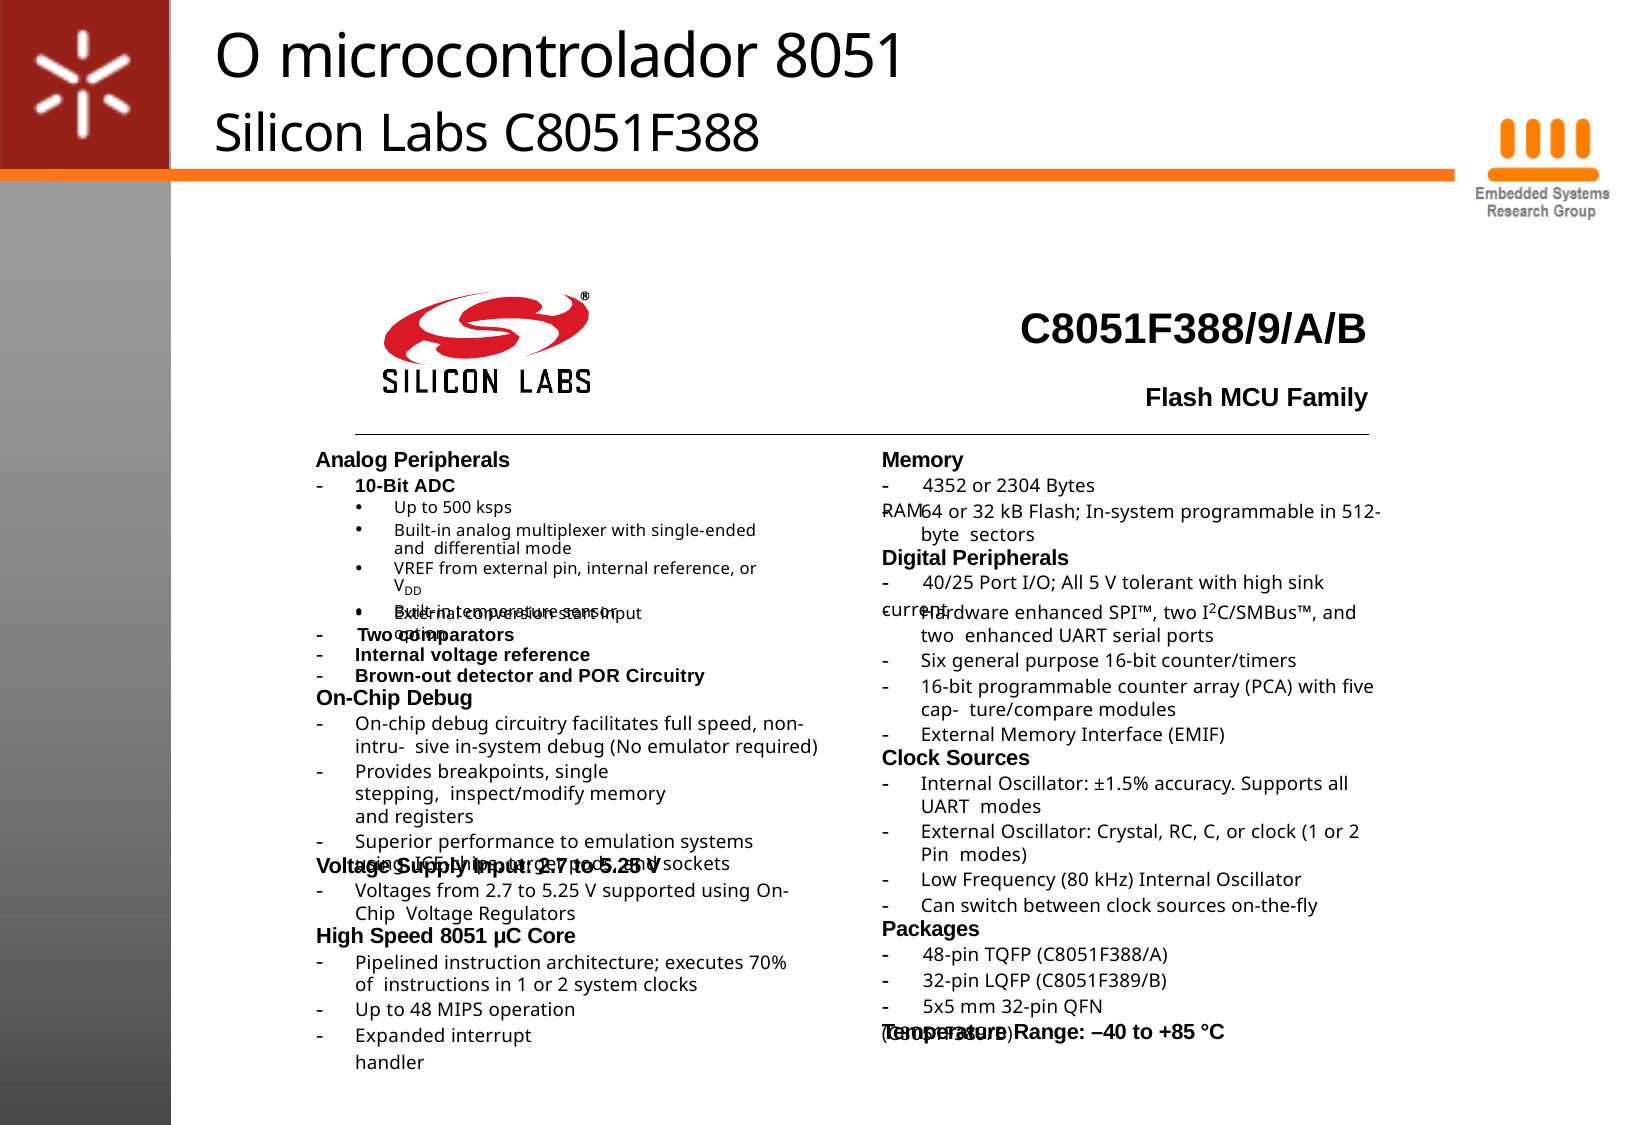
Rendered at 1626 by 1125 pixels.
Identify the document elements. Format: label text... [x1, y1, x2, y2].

text_box Temperature Range: –40 to +85 °C [879, 1016, 1235, 1045]
picture [536, 369, 553, 393]
picture [1475, 118, 1610, 220]
text_box Provides breakpoints, single stepping, inspect/modify memory and registers Superior performance to emulation systems using ICE-chips, target pods, and sockets [314, 756, 787, 875]
text_box Built-in analog multiplexer with single-ended and differential mode VREF from external pin, internal reference, or VDD Built-in temperature sensor [349, 516, 789, 622]
text_box Internal voltage reference Brown-out detector and POR Circuitry On-Chip Debug On-chip debug circuitry facilitates full speed, non-intru- sive in-system debug (No emulator required) [314, 641, 828, 757]
text_box Digital Peripherals [879, 542, 1075, 568]
picture [0, 0, 171, 169]
picture [383, 369, 397, 393]
title O microcontrolador 8051 Silicon Labs C8051F388 [212, 16, 1170, 234]
text_box - 64 or 32 kB Flash; In-system programmable in 512-byte sectors [879, 496, 1405, 545]
text_box [383, 291, 589, 365]
picture [483, 369, 497, 393]
text_box Voltage Supply Input: 2.7 to 5.25 V [314, 849, 671, 875]
text_box C8051F388/9/A/B Flash MCU Family [1018, 297, 1372, 412]
text_box [404, 369, 409, 393]
text_box Packages - 48-pin TQFP (C8051F388/A) [879, 914, 1173, 964]
text_box Up to 48 MIPS operation Expanded interrupt handler [314, 994, 593, 1073]
text_box External Oscillator: Crystal, RC, C, or clock (1 or 2 Pin modes) Low Frequency (80 kHz) Internal Oscillator Can switch between clock sources on-the-fly [879, 816, 1391, 917]
text_box - 32-pin LQFP (C8051F389/B) - 5x5 mm 32-pin QFN (C8051F389/B) [879, 964, 1238, 1045]
picture [444, 369, 458, 393]
text_box [432, 369, 436, 393]
text_box - Two comparators [314, 619, 519, 641]
picture [558, 369, 572, 393]
text_box [416, 369, 428, 393]
picture [576, 369, 590, 393]
text_box Analog Peripherals 10-Bit ADC Up to 500 ksps [313, 444, 516, 518]
text_box - 40/25 Port I/O; All 5 V tolerant with high sink current [879, 568, 1370, 597]
text_box Memory - 4352 or 2304 Bytes RAM [879, 444, 1141, 496]
text_box Voltages from 2.7 to 5.25 V supported using On-Chip Voltage Regulators High Speed 8051 μC Core Pipelined instruction architecture; executes 70% of instructions in 1 or 2 system clocks [314, 875, 815, 996]
text_box [520, 369, 532, 393]
picture [463, 369, 477, 393]
text_box Hardware enhanced SPI™, two I2C/SMBus™, and two enhanced UART serial ports Six general purpose 16-bit counter/timers 16-bit programmable counter array (PCA) with five cap- ture/compare modules External Memory Interface (EMIF) [871, 597, 1412, 746]
text_box Clock Sources - Internal Oscillator: ±1.5% accuracy. Supports all UART modes [879, 743, 1395, 818]
text_box External conversion start input option [353, 600, 682, 641]
picture [0, 182, 171, 1125]
